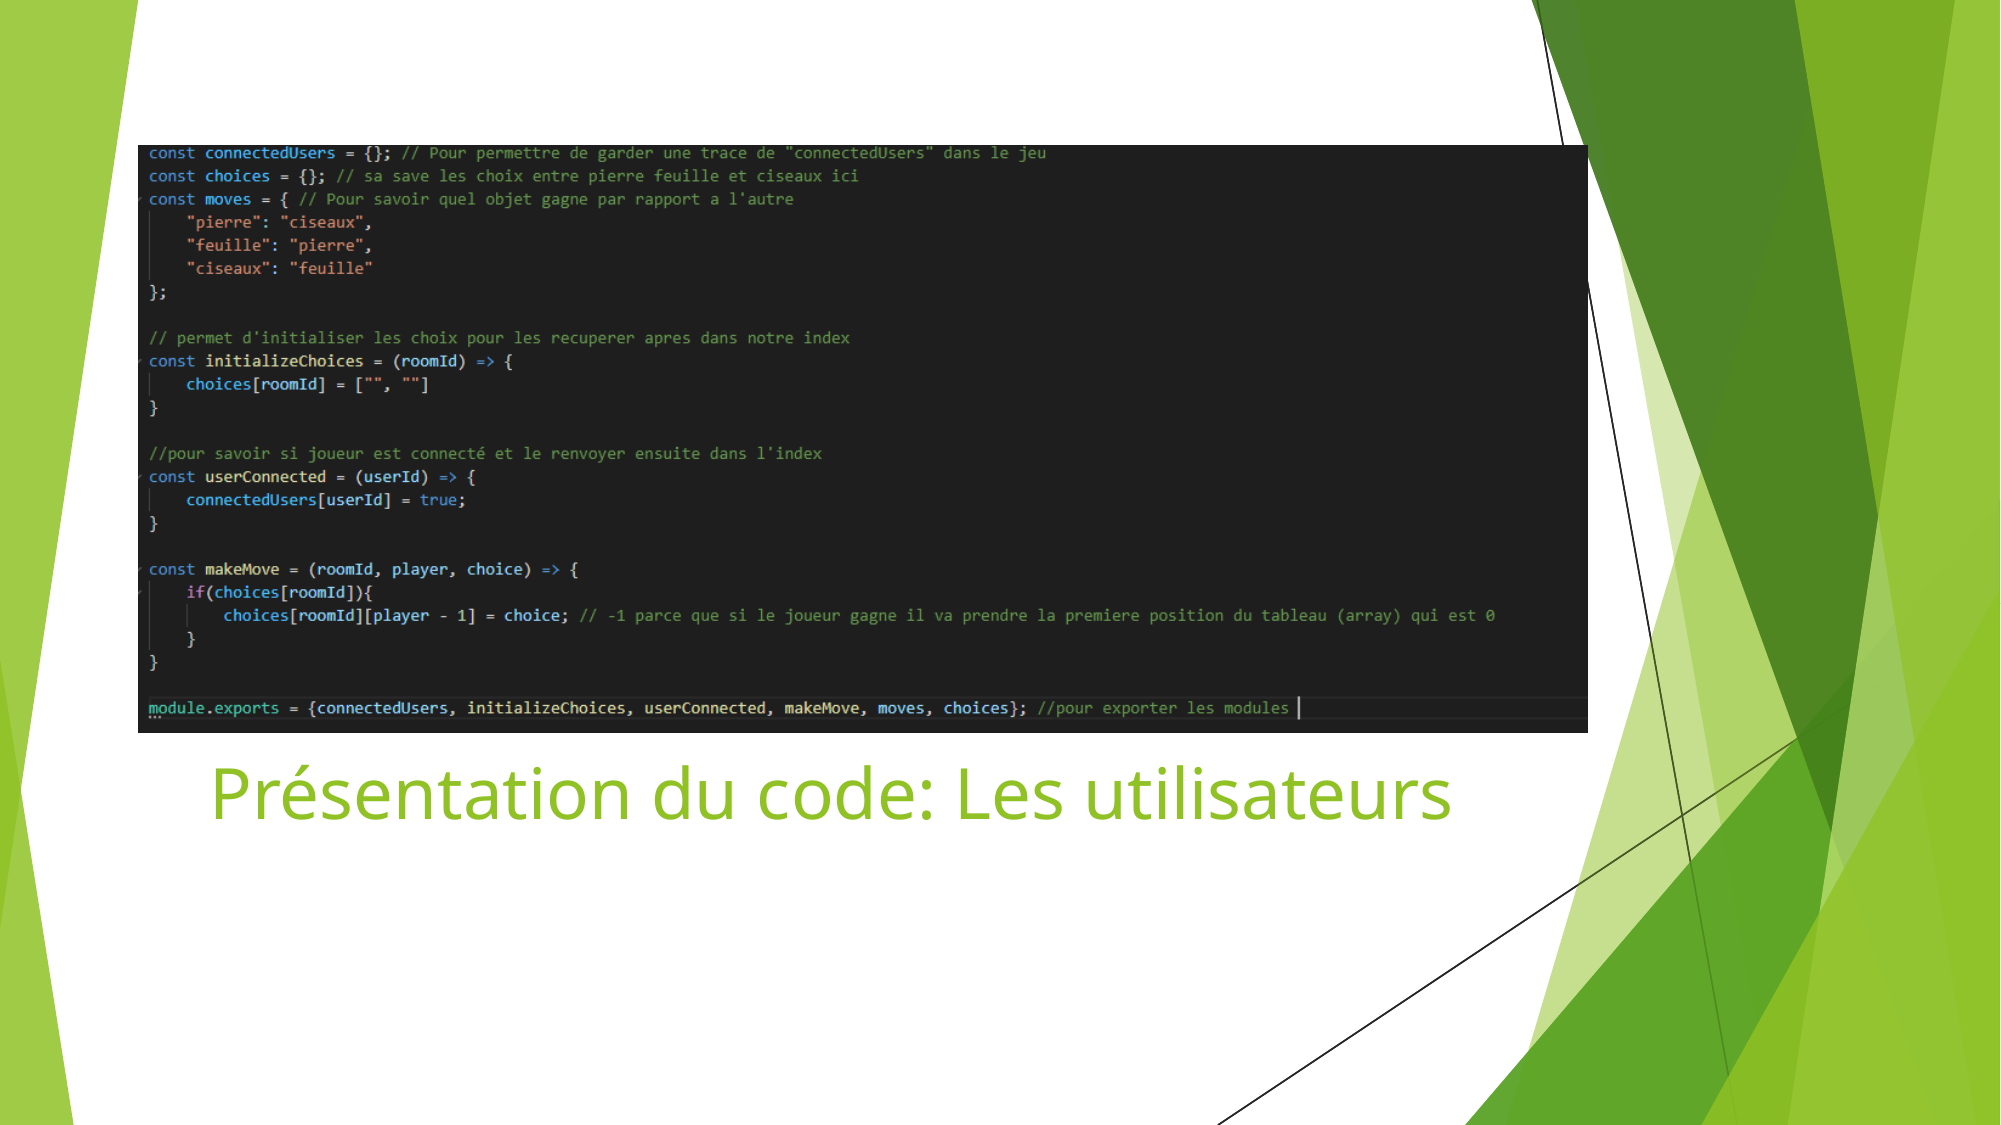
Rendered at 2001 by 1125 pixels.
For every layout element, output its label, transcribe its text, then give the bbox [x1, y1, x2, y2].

title Présentation du code: Les utilisateurs [161, 746, 1522, 927]
picture [138, 145, 1588, 733]
text_box [1465, 0, 2000, 1125]
text_box [0, 0, 139, 930]
